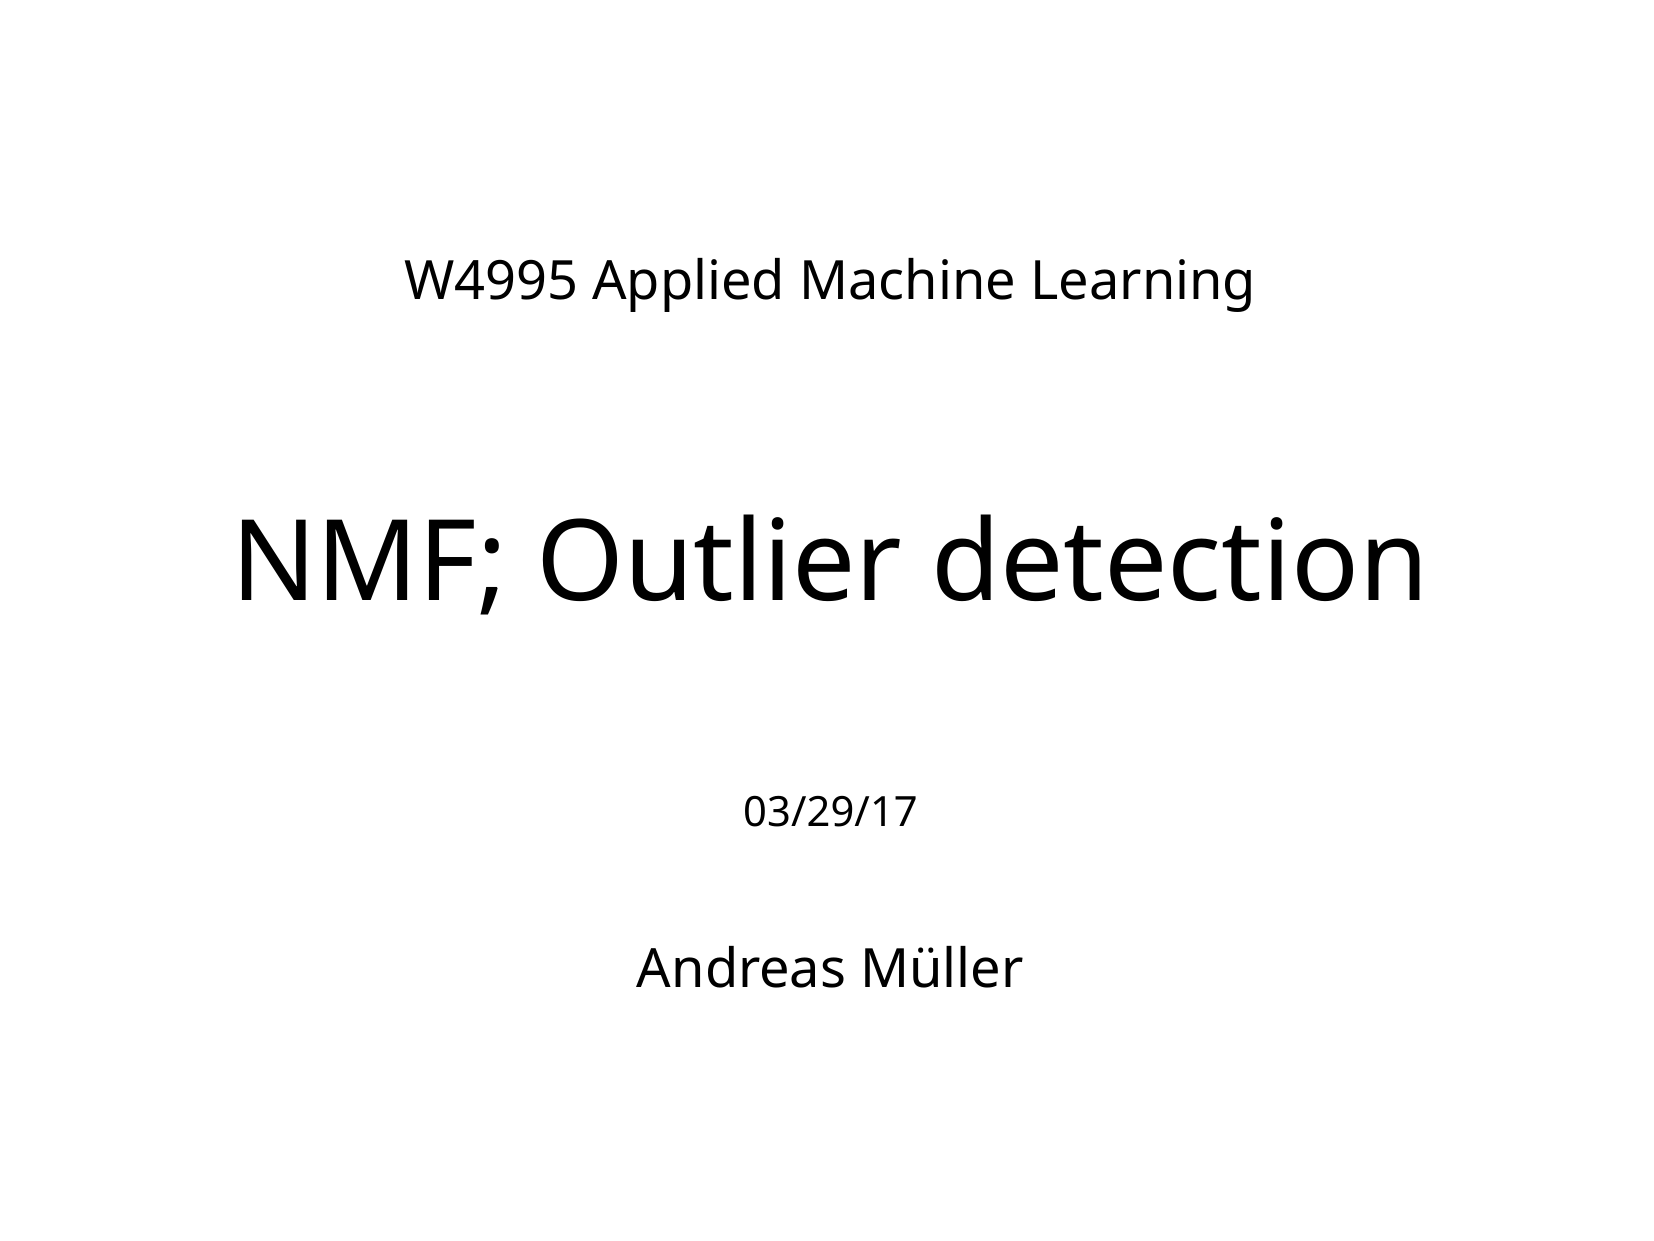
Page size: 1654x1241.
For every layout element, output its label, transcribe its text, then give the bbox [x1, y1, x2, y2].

text_box W4995 Applied Machine Learning NMF; Outlier detection 03/29/17 Andreas Müller [86, 142, 1575, 1103]
